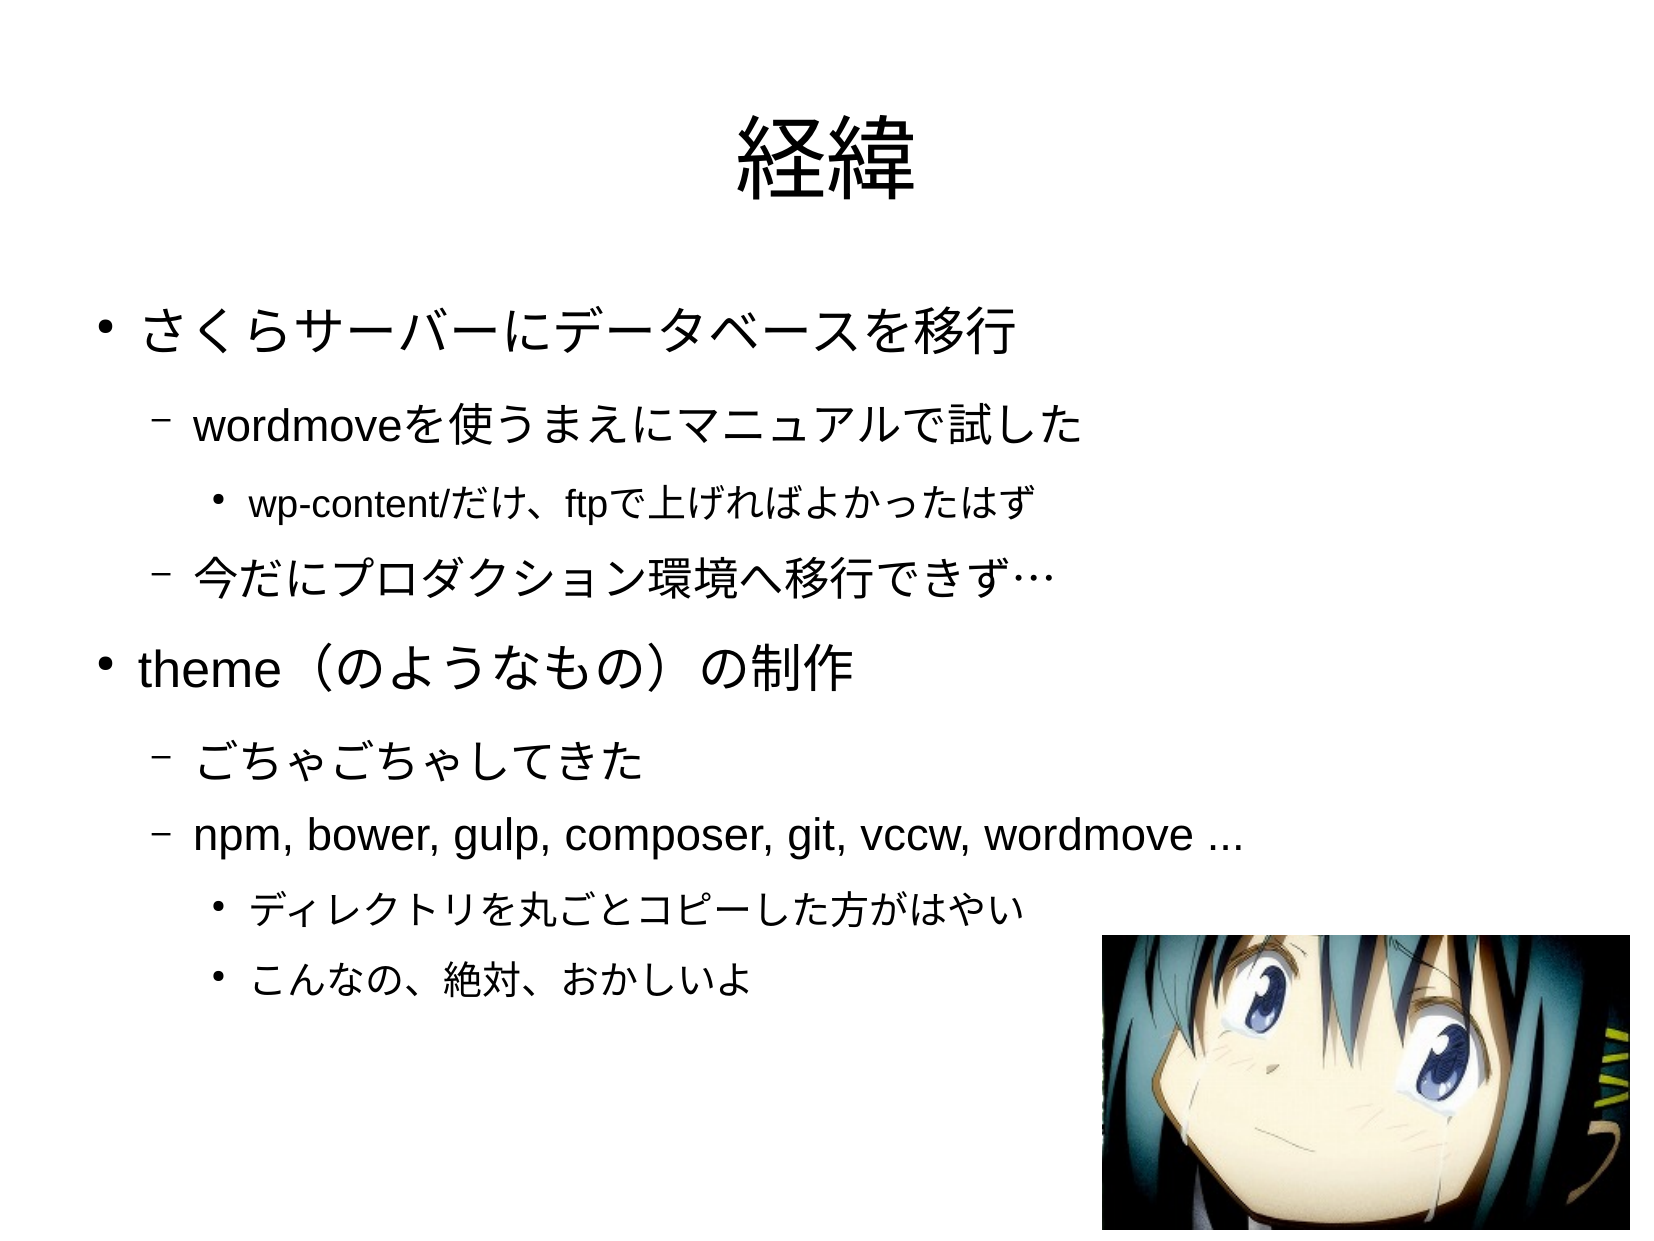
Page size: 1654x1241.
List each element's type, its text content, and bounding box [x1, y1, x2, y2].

list さくらサーバーにデータベースを移行 wordmoveを使うまえにマニュアルで試した wp-content/だけ、ftpで上げればよかったはず 今だにプロダクション環境へ移行できず… theme（のようなもの）の制作 ごちゃごちゃしてきた npm, bower, gulp, composer, git, vccw, wordmove ... ディレクトリを丸ごとコピーした方がはやい こんなの、絶対、おかしいよ [82, 290, 1571, 1010]
title 経緯 [82, 49, 1571, 257]
picture [1102, 935, 1630, 1230]
